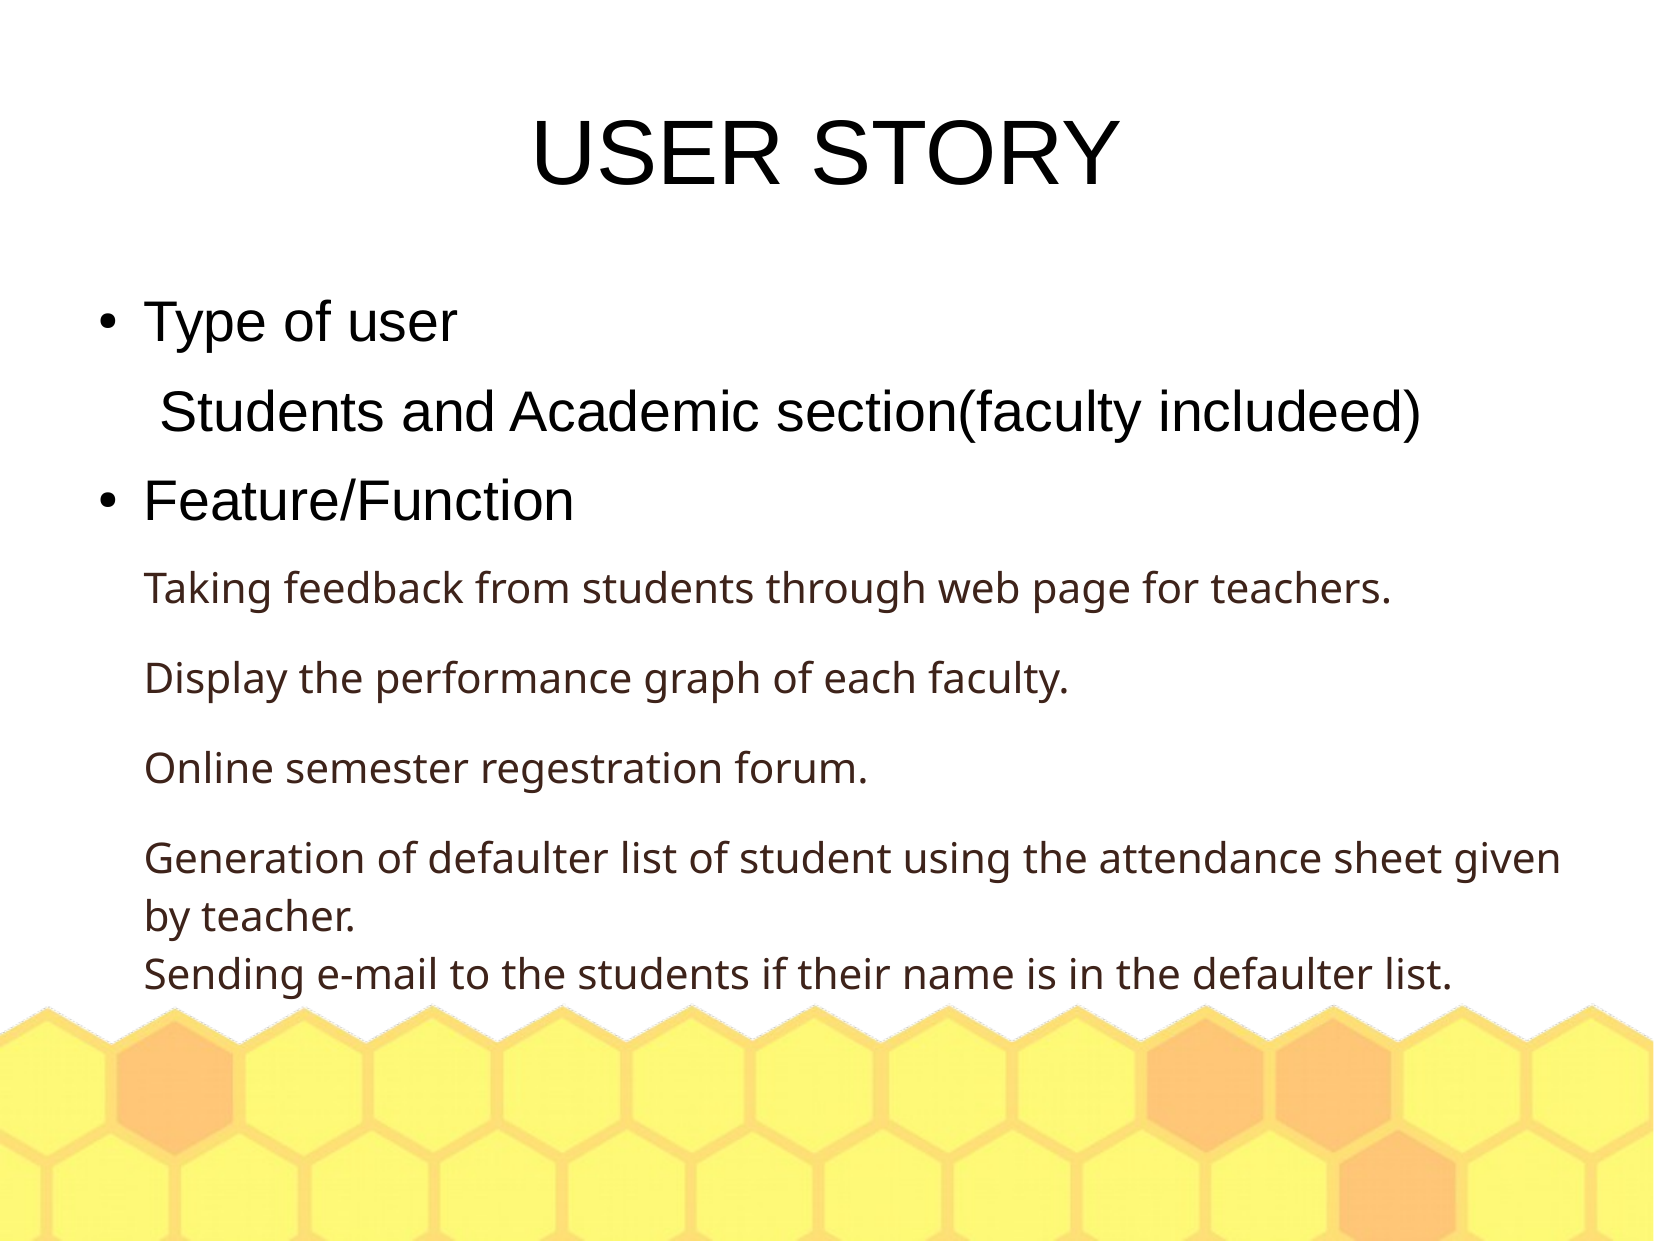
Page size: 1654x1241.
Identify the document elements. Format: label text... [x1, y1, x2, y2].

picture [0, 1001, 1654, 1241]
list Type of user Students and Academic section(faculty includeed) Feature/Function Taking feedback from students through web page for teachers. Display the performance graph of each faculty. Online semester regestration forum. Generation of defaulter list of student using the attendance sheet given by teacher. Sending e-mail to the students if their name is in the defaulter list. [82, 290, 1571, 1010]
title USER STORY [82, 49, 1571, 257]
